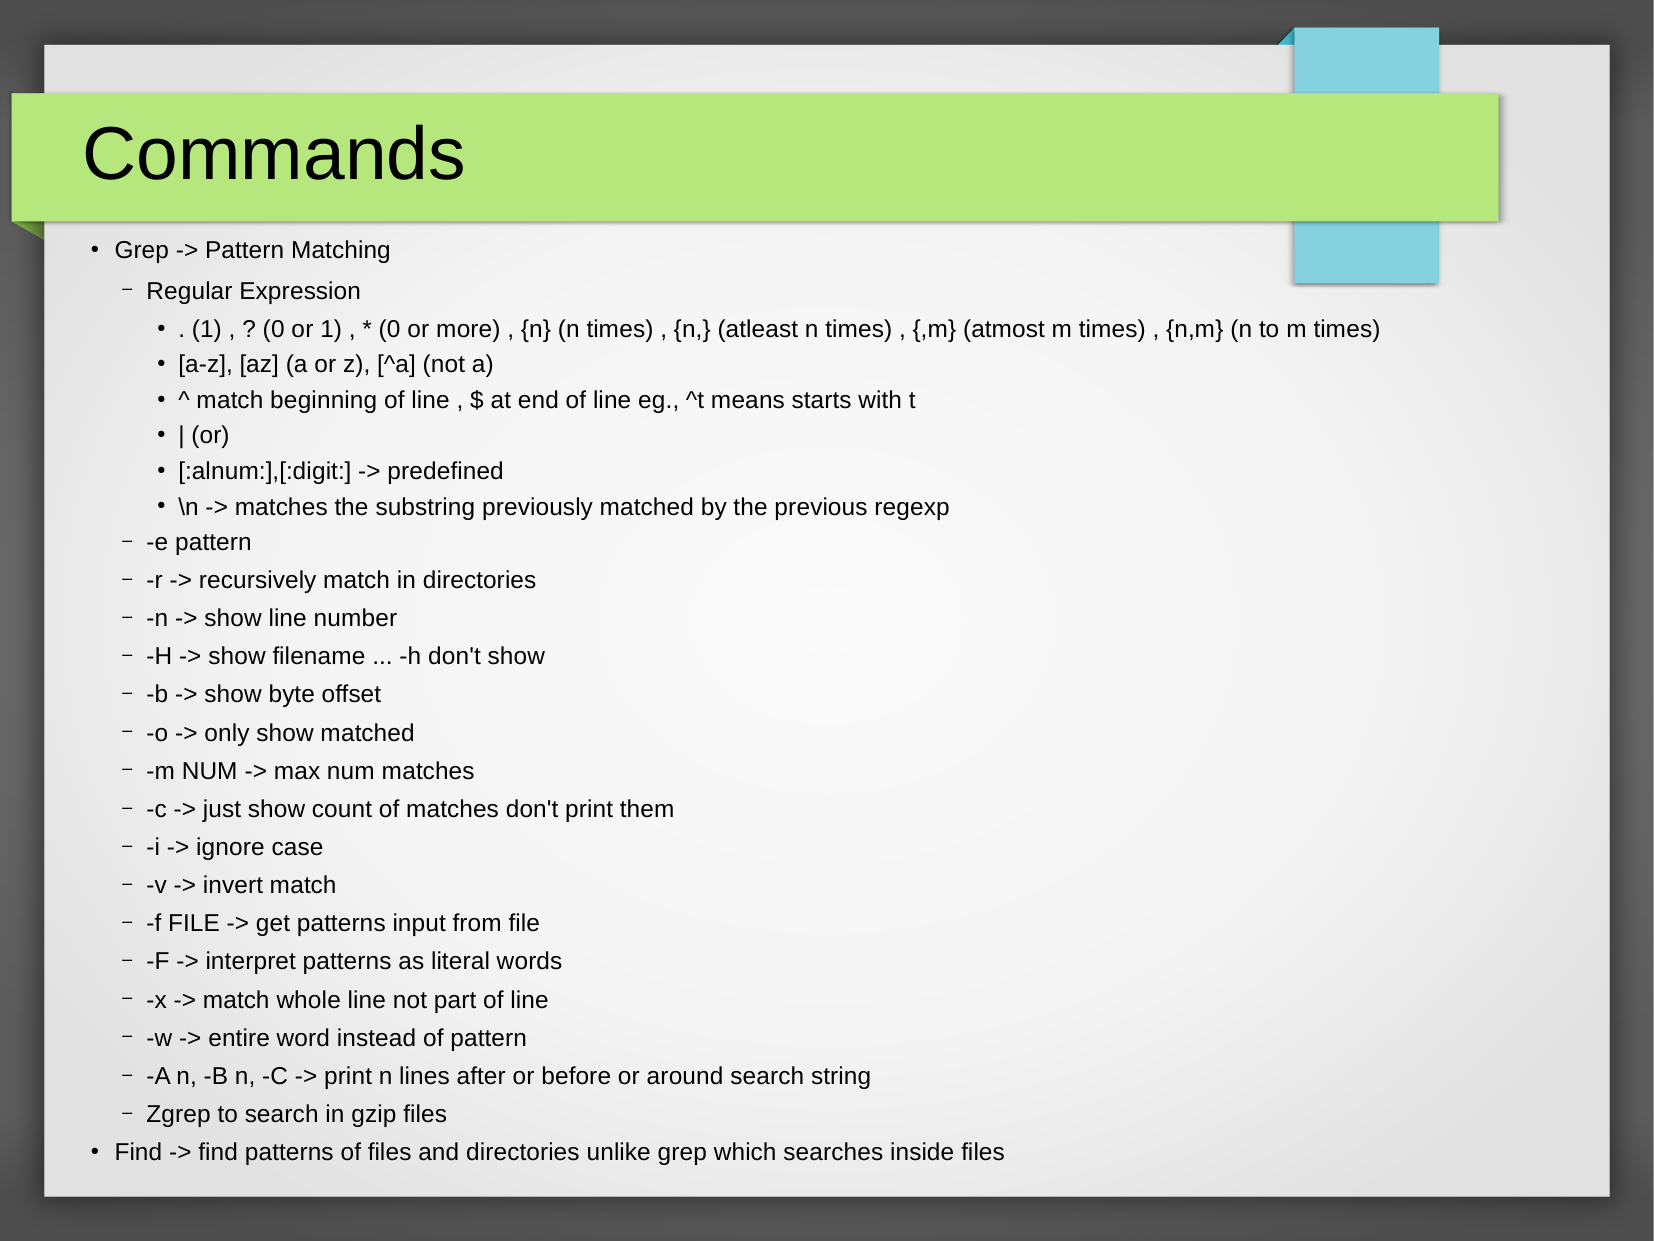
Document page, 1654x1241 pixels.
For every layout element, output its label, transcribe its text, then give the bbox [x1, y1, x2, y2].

picture [0, 0, 1654, 1241]
list Grep -> Pattern Matching Regular Expression . (1) , ? (0 or 1) , * (0 or more) , {n} (n times) , {n,} (atleast n times) , {,m} (atmost m times) , {n,m} (n to m times) [a-z], [az] (a or z), [^a] (not a) ^ match beginning of line , $ at end of line eg., ^t means starts with t | (or) [:alnum:],[:digit:] -> predefined \n -> matches the substring previously matched by the previous regexp -e pattern -r -> recursively match in directories -n -> show line number -H -> show filename ... -h don't show -b -> show byte offset -o -> only show matched -m NUM -> max num matches -c -> just show count of matches don't print them -i -> ignore case -v -> invert match -f FILE -> get patterns input from file -F -> interpret patterns as literal words -x -> match whole line not part of line -w -> entire word instead of pattern -A n, -B n, -C -> print n lines after or before or around search string Zgrep to search in gzip files Find -> find patterns of files and directories unlike grep which searches inside files [82, 236, 1571, 1182]
title Commands [82, 94, 1264, 213]
